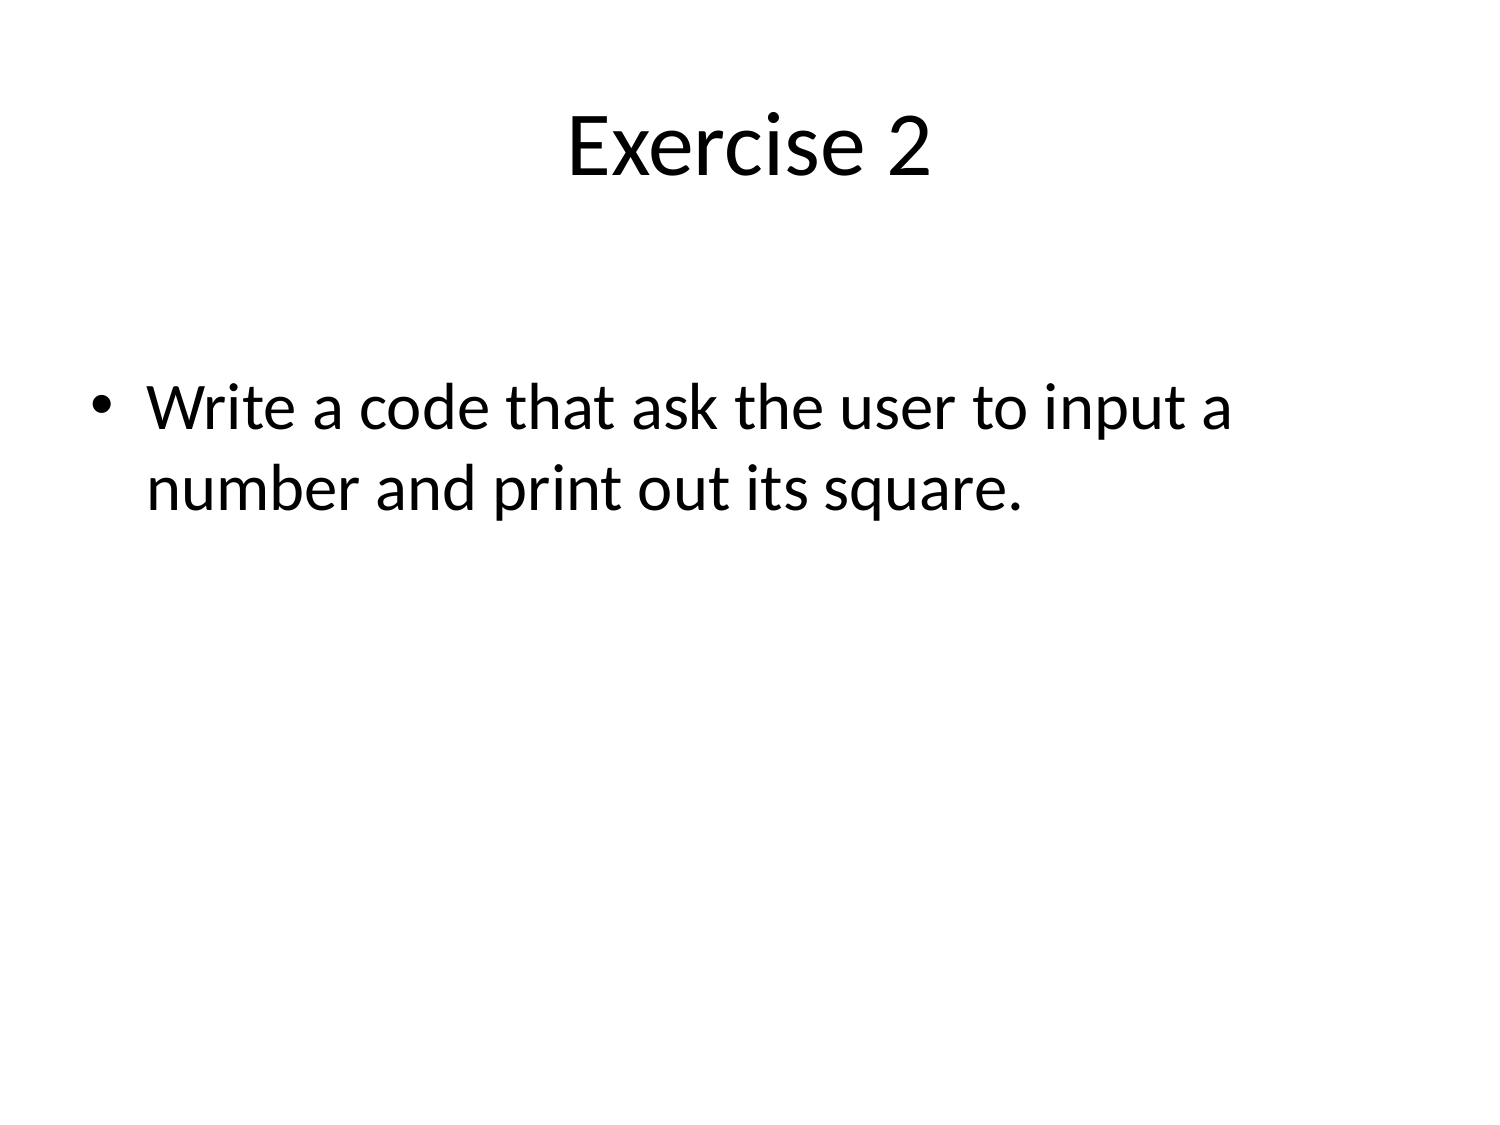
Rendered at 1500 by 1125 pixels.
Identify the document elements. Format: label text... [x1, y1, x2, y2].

title Exercise 2 [75, 45, 1425, 233]
list Write a code that ask the user to input a number and print out its square. [75, 262, 1425, 1005]
